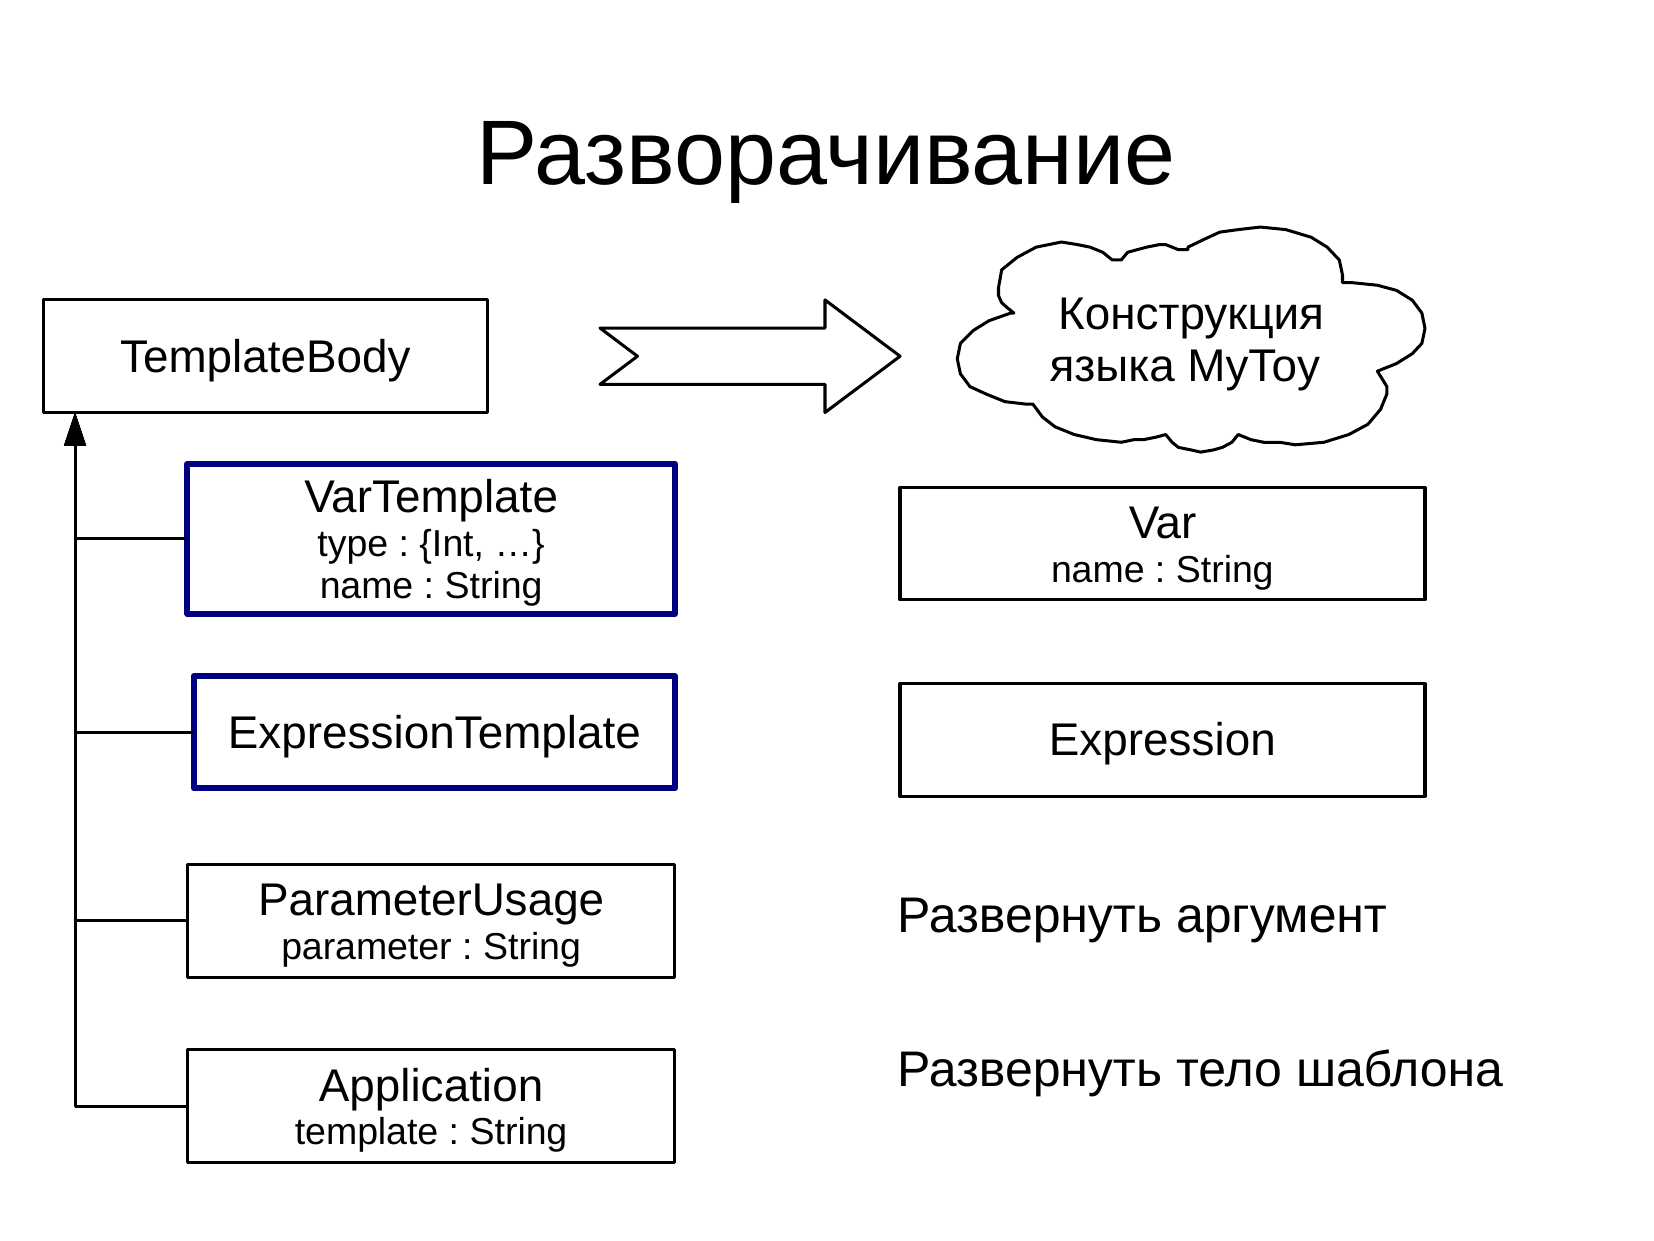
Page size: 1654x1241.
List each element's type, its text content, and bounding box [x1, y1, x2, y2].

text_box Развернуть аргумент [882, 880, 1558, 951]
text_box Application template : String [187, 1049, 675, 1163]
title Разворачивание [82, 56, 1571, 250]
text_box ParameterUsage parameter : String [187, 864, 675, 978]
text_box TemplateBody [43, 299, 488, 413]
text_box Var name : String [900, 487, 1426, 600]
text_box Развернуть тело шаблона [882, 1034, 1595, 1105]
text_box [600, 299, 901, 413]
text_box Expression [900, 683, 1426, 797]
text_box VarTemplate type : {Int, …} name : String [187, 463, 675, 614]
text_box ExpressionTemplate [193, 675, 675, 789]
text_box Конструкция языка MyToy [957, 227, 1426, 453]
